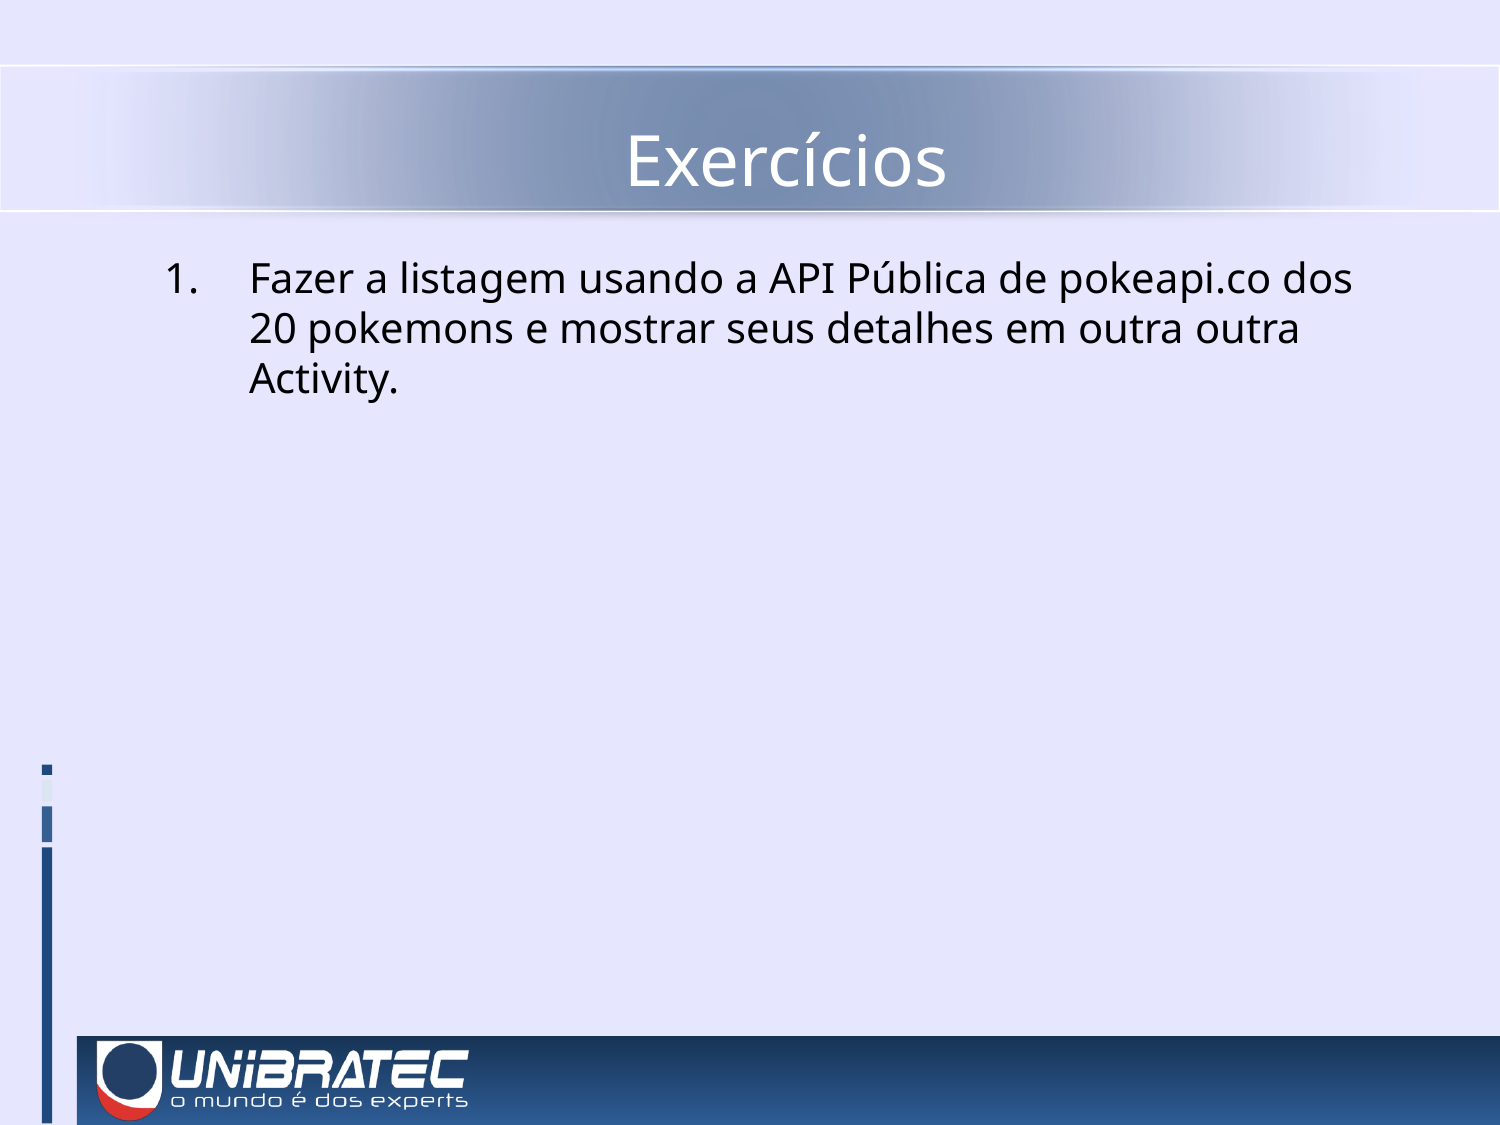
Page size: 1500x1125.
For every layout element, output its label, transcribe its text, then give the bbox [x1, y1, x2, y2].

picture [96, 1040, 469, 1121]
list Fazer a listagem usando a API Pública de pokeapi.co dos 20 pokemons e mostrar seus detalhes em outra outra Activity. [150, 243, 1424, 993]
picture [0, 58, 1500, 227]
title Exercícios [150, 84, 1424, 233]
